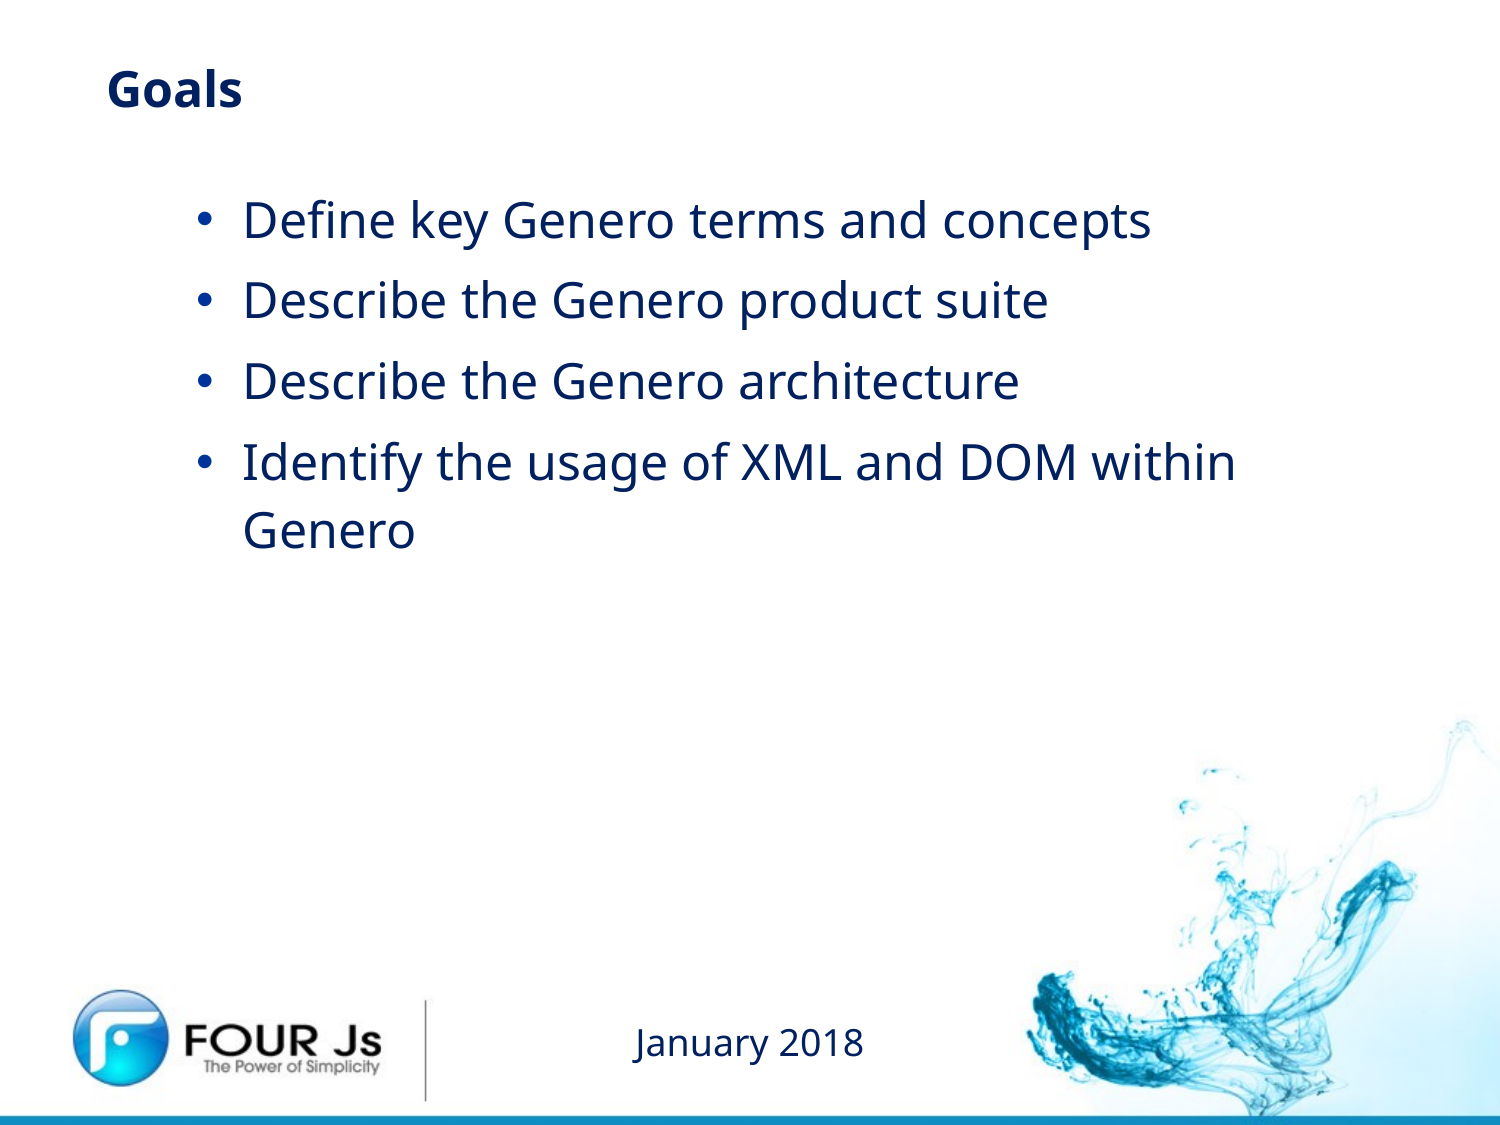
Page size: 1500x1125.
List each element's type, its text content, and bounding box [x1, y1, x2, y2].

title Goals [106, 35, 1388, 142]
list January 2018 [519, 1011, 981, 1095]
text_box Define key Genero terms and concepts Describe the Genero product suite Describe the Genero architecture Identify the usage of XML and DOM within Genero [106, 177, 1394, 945]
picture [0, 0, 1500, 1122]
